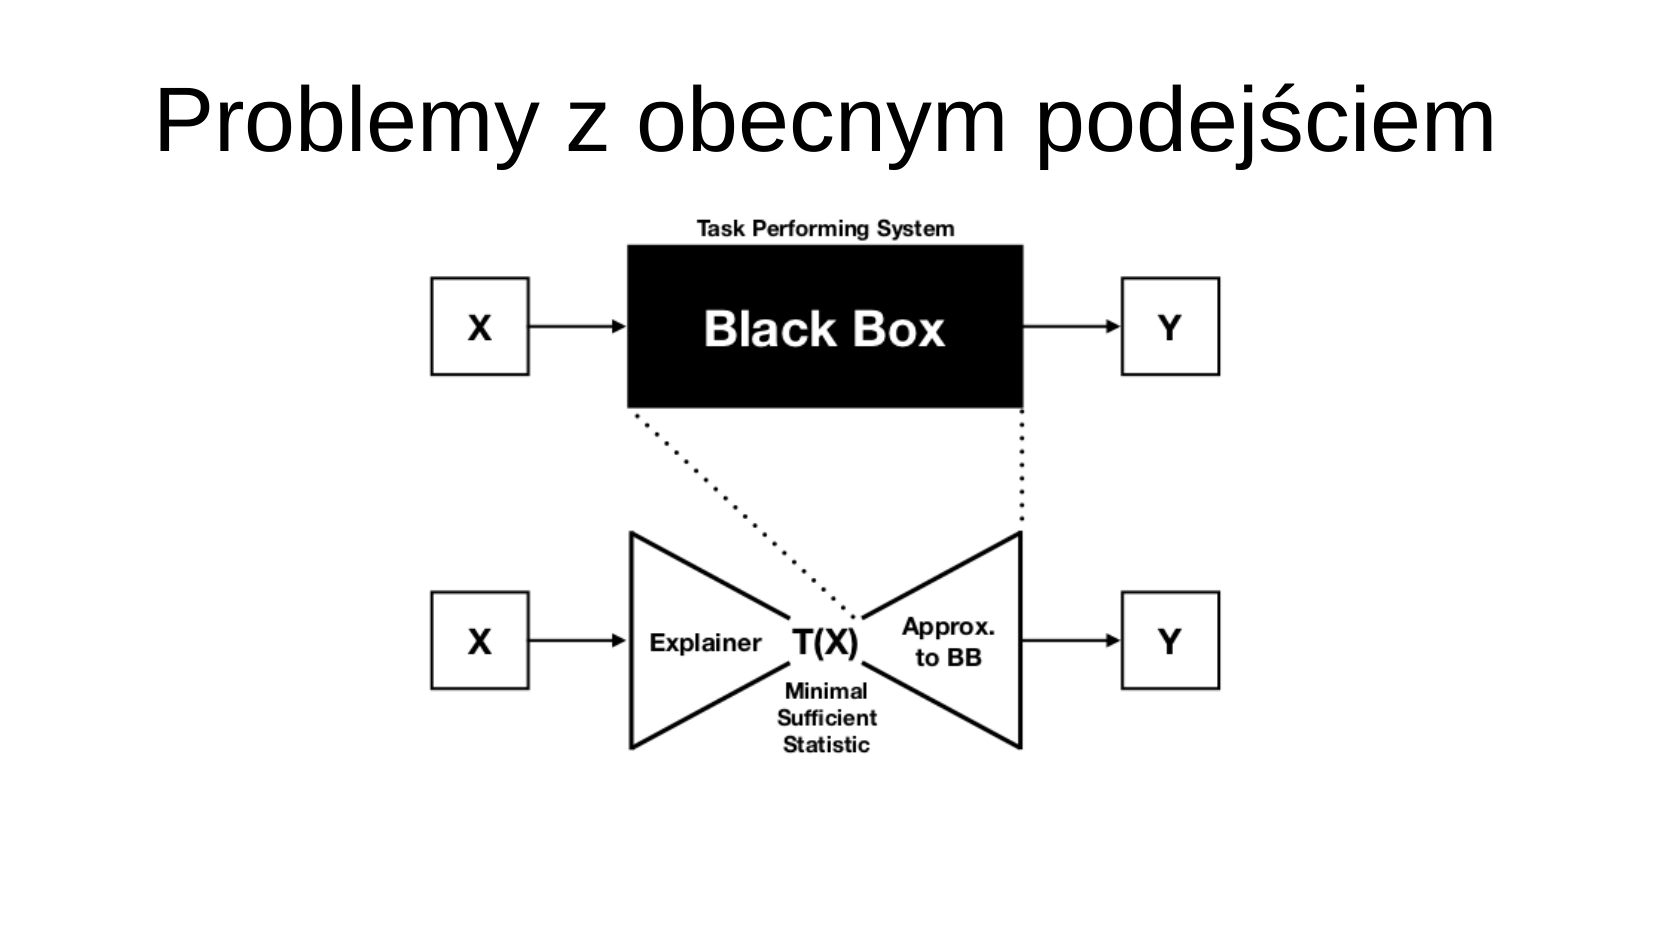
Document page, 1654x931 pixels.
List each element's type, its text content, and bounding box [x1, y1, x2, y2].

title Problemy z obecnym podejściem [82, 37, 1571, 193]
picture [428, 217, 1225, 758]
